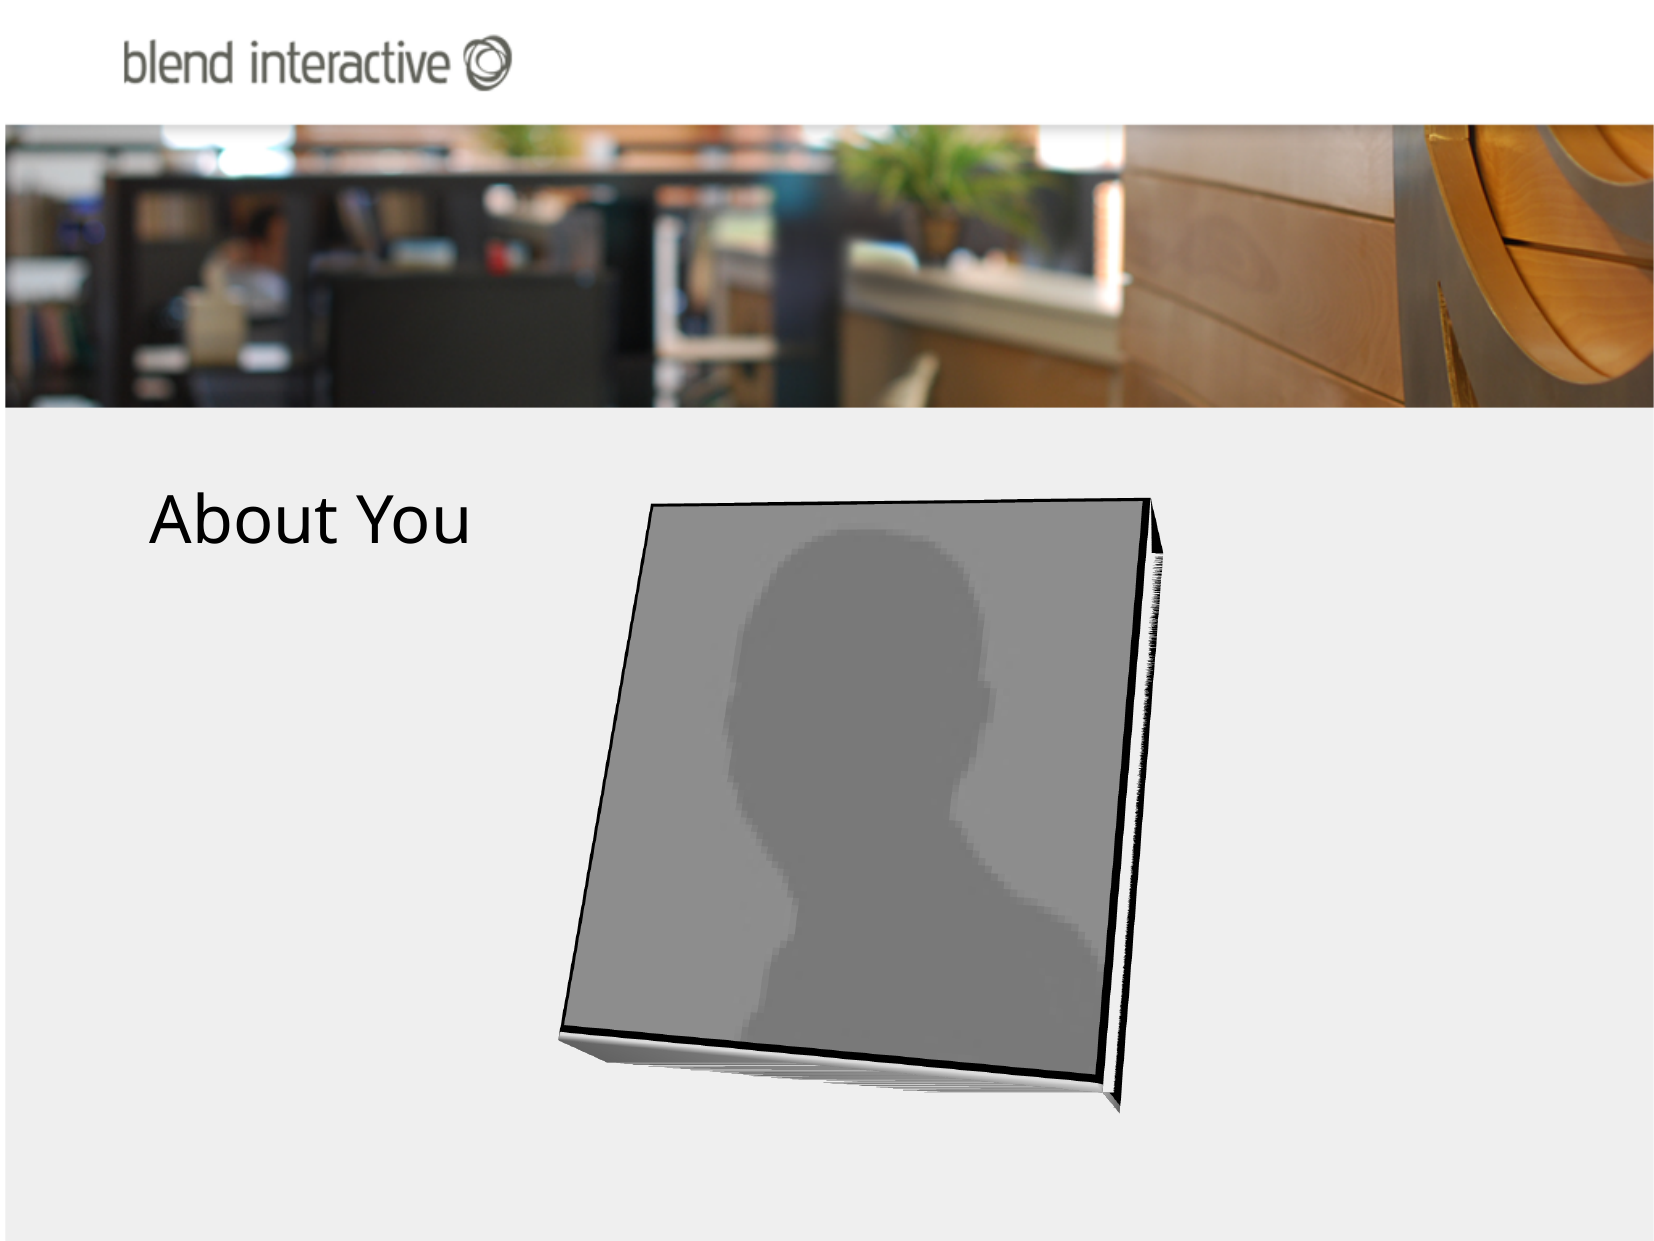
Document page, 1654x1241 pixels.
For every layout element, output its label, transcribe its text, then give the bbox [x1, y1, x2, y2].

picture [5, 4, 1654, 1241]
text_box About You [135, 465, 470, 561]
